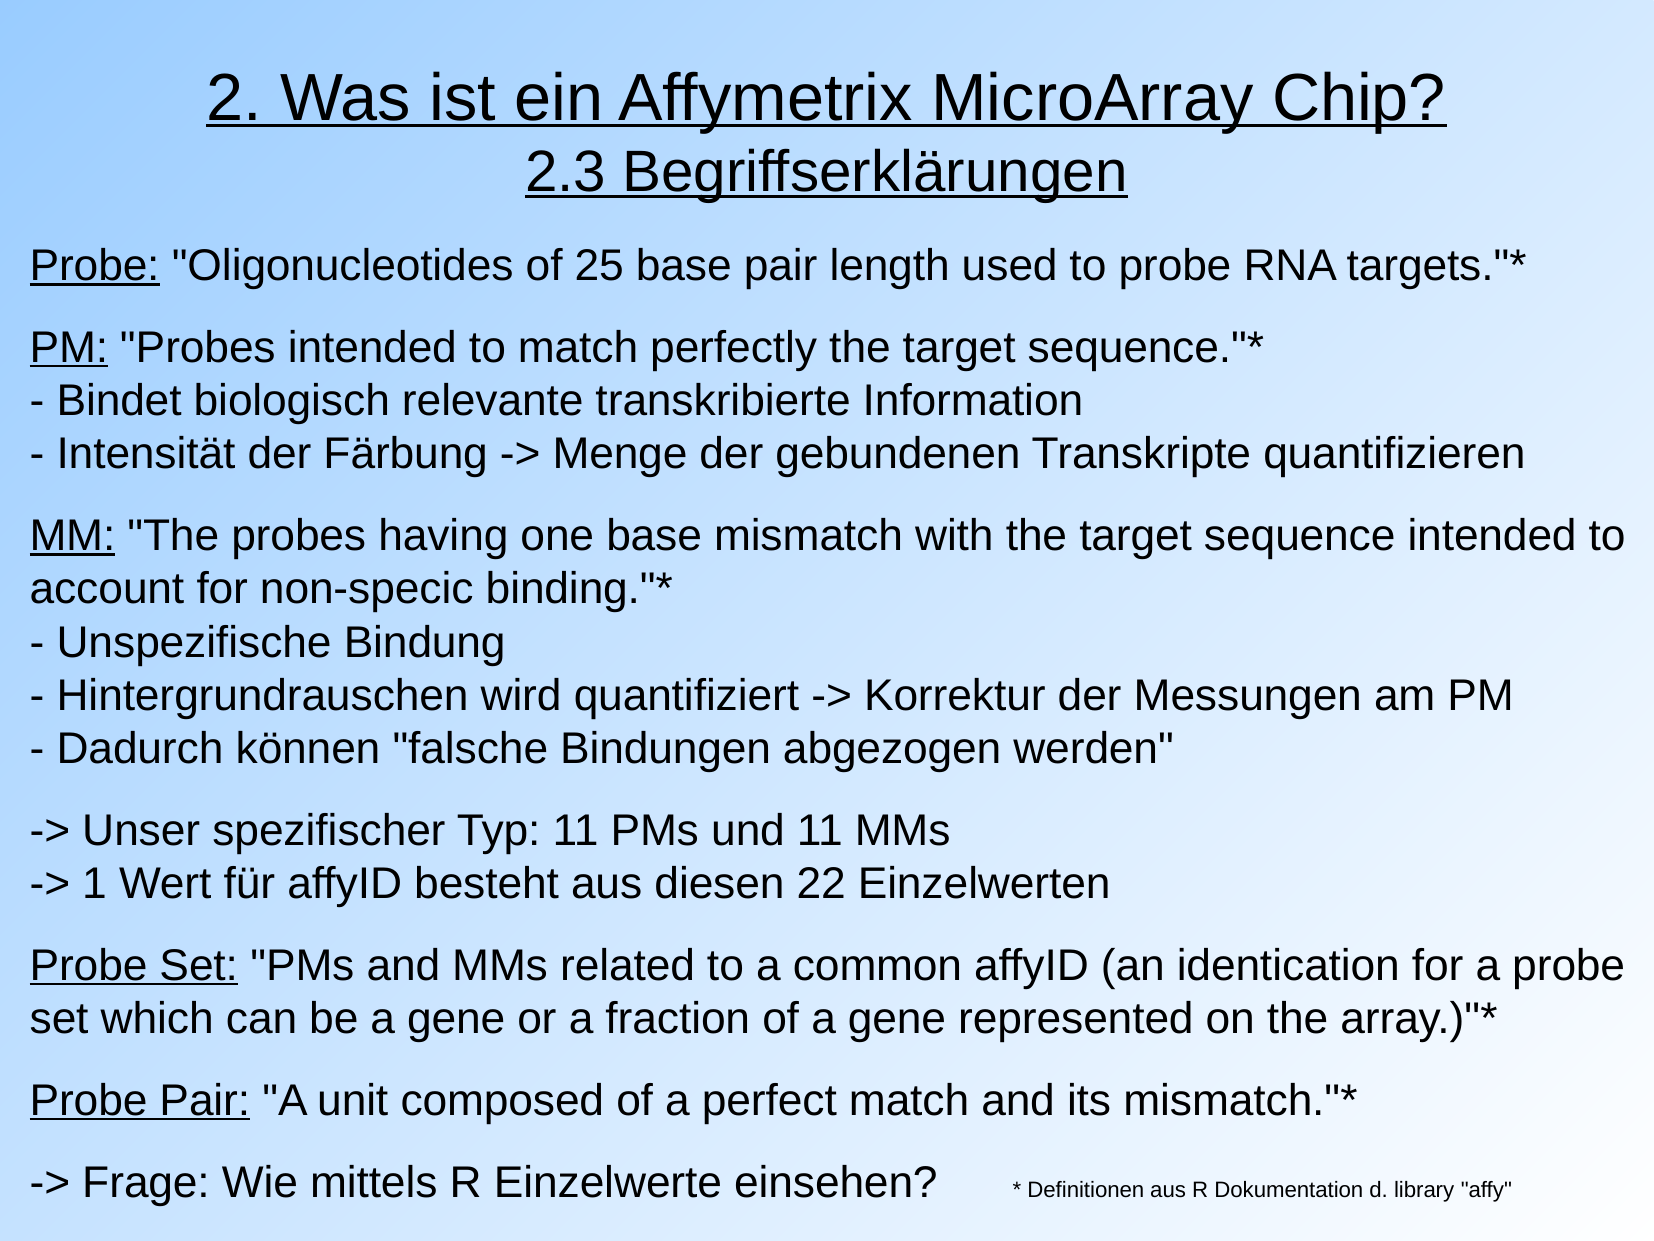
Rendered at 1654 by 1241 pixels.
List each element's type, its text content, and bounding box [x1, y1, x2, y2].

title 2. Was ist ein Affymetrix MicroArray Chip? 2.3 Begriffserklärungen [0, 0, 1654, 257]
list Probe: "Oligonucleotides of 25 base pair length used to probe RNA targets."* PM: "Probes intended to match perfectly the target sequence."* - Bindet biologisch relevante transkribierte Information - Intensität der Färbung -> Menge der gebundenen Transkripte quantifizieren MM: "The probes having one base mismatch with the target sequence intended to account for non-specic binding."* - Unspezifische Bindung - Hintergrundrauschen wird quantifiziert -> Korrektur der Messungen am PM - Dadurch können "falsche Bindungen abgezogen werden" -> Unser spezifischer Typ: 11 PMs und 11 MMs -> 1 Wert für affyID besteht aus diesen 22 Einzelwerten Probe Set: "PMs and MMs related to a common affyID (an identication for a probe set which can be a gene or a fraction of a gene represented on the array.)"* Probe Pair: "A unit composed of a perfect match and its mismatch."* -> Frage: Wie mittels R Einzelwerte einsehen? * Definitionen aus R Dokumentation d. library "affy" [29, 236, 1654, 1241]
